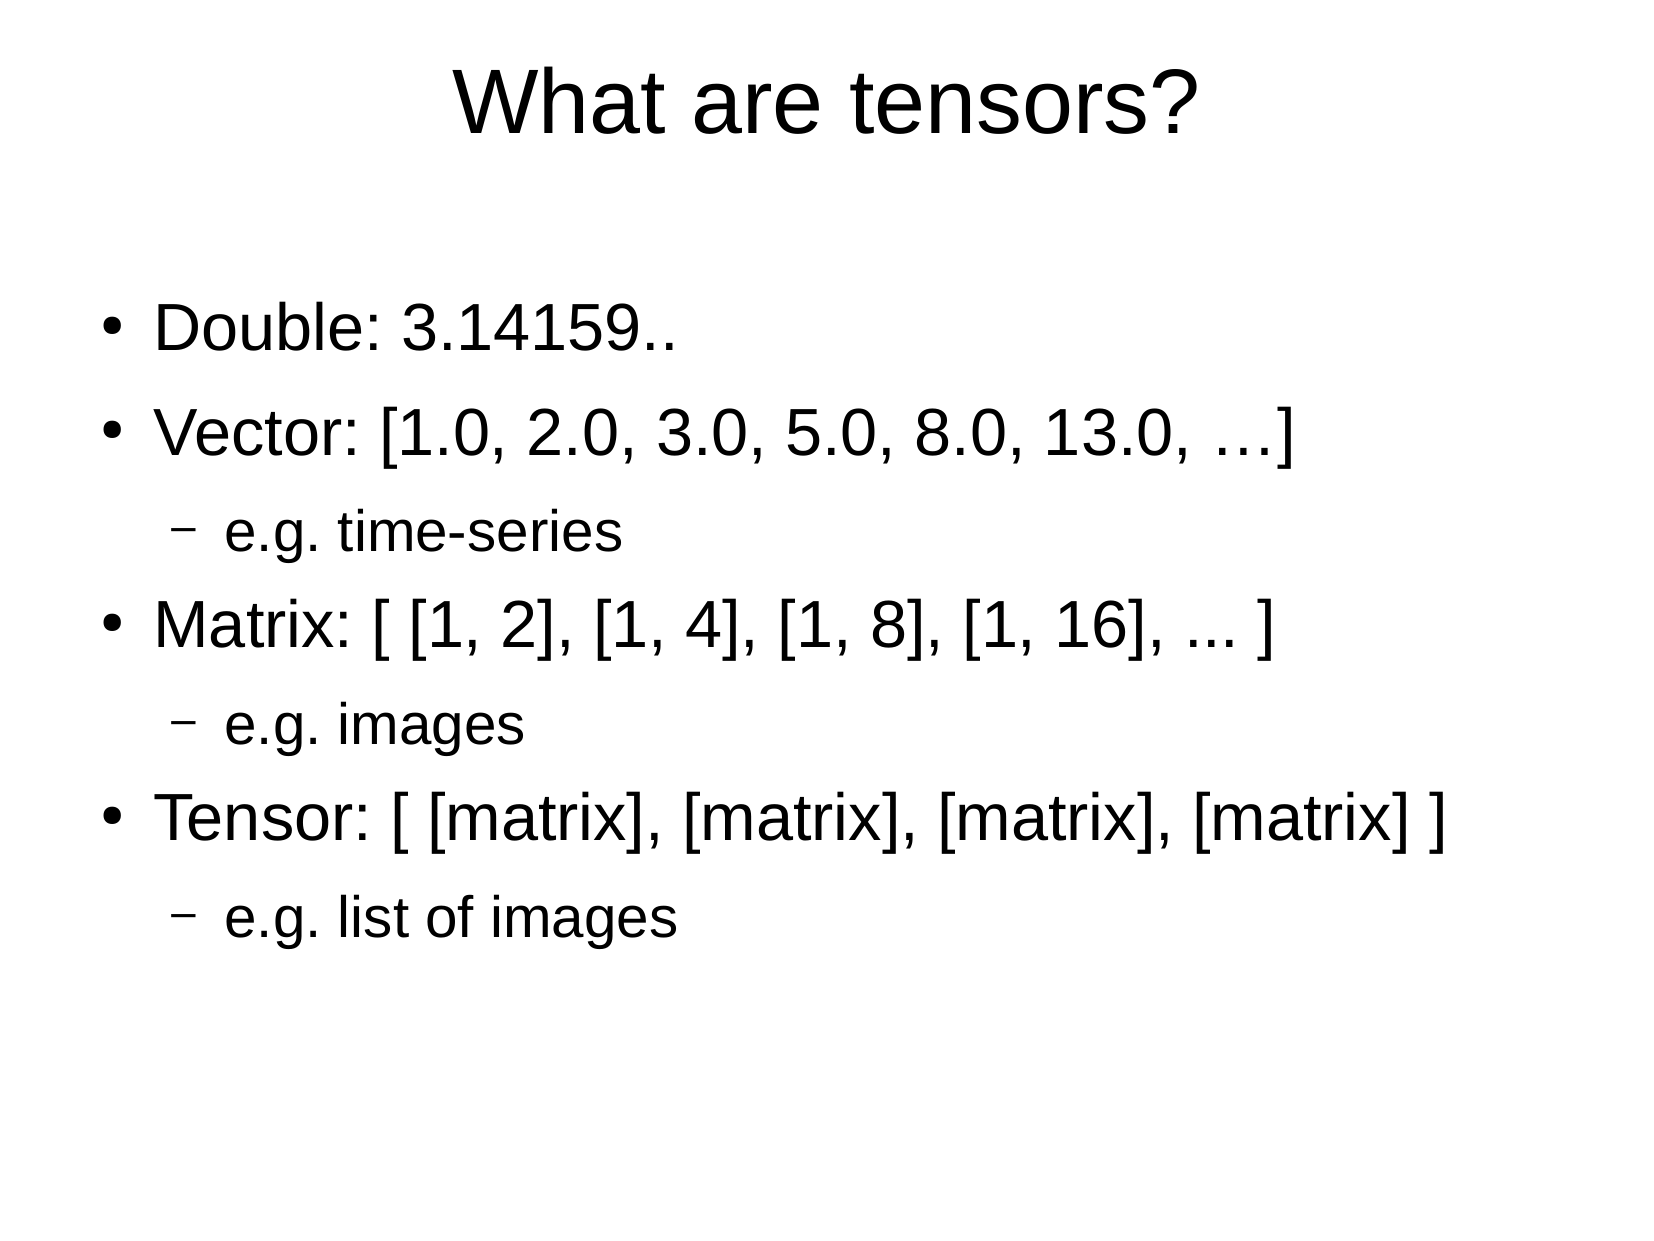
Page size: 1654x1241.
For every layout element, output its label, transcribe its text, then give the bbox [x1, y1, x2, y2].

title What are tensors? [82, 49, 1571, 257]
list Double: 3.14159.. Vector: [1.0, 2.0, 3.0, 5.0, 8.0, 13.0, …] e.g. time-series Matrix: [ [1, 2], [1, 4], [1, 8], [1, 16], ... ] e.g. images Tensor: [ [matrix], [matrix], [matrix], [matrix] ] e.g. list of images [82, 290, 1571, 1010]
